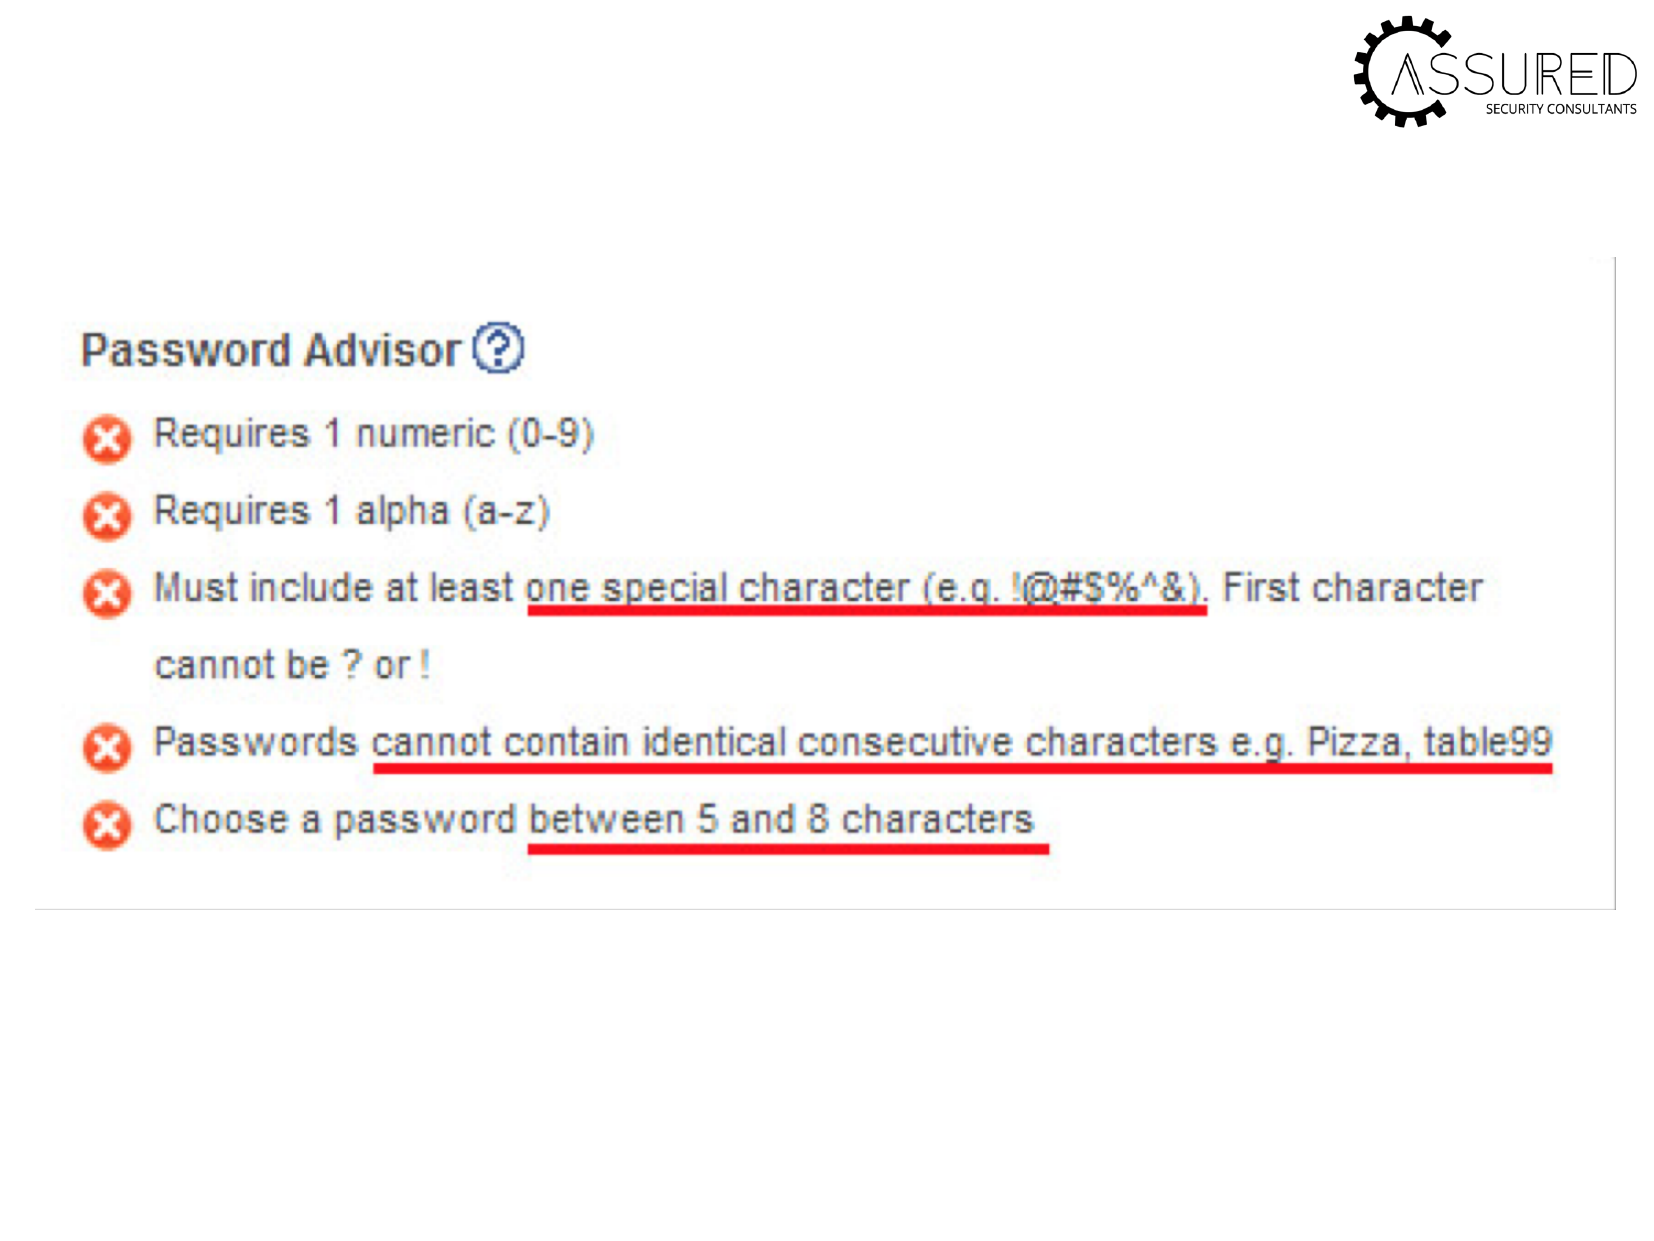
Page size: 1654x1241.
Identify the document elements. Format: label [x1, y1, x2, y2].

picture [35, 257, 1616, 910]
picture [1346, 11, 1642, 131]
